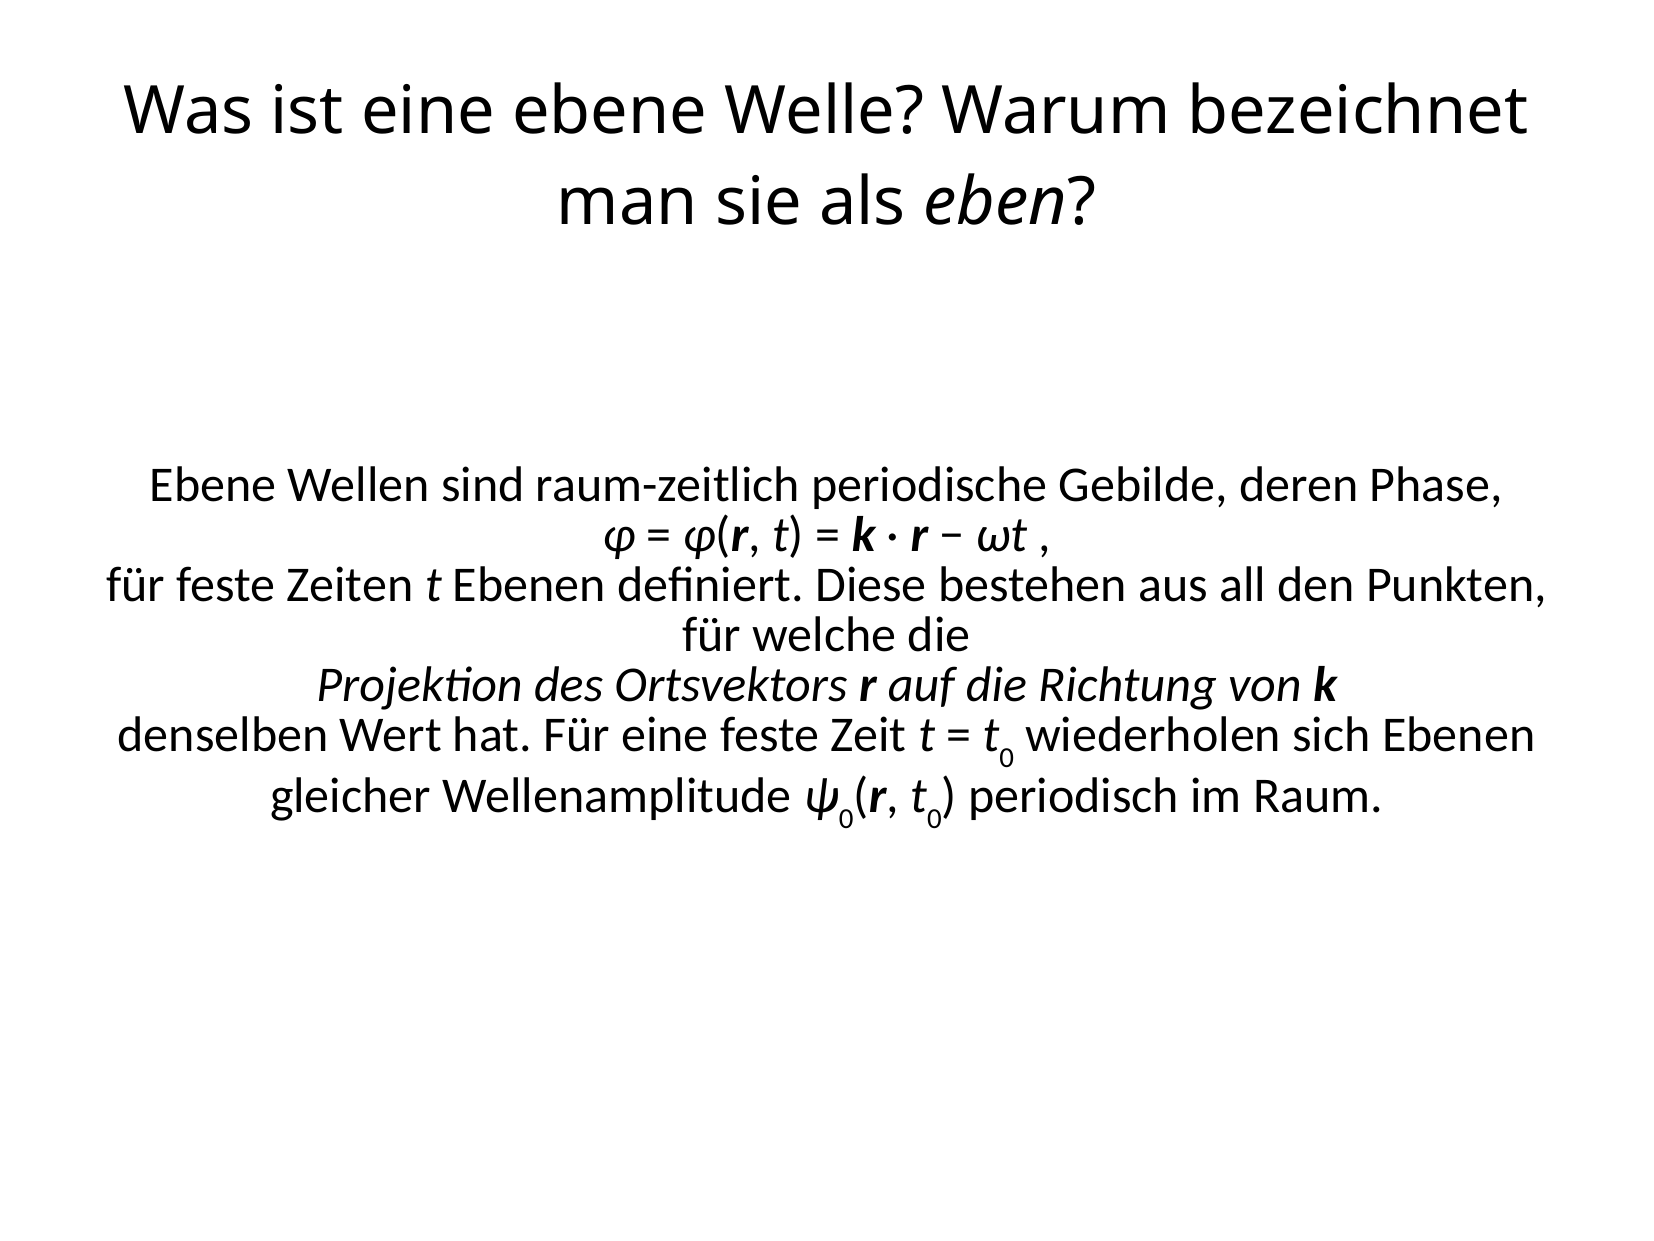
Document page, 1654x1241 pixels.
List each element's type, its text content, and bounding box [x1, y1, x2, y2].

subtitle Ebene Wellen sind raum-zeitlich periodische Gebilde, deren Phase, φ = φ(r, t) = k · r − ωt , für feste Zeiten t Ebenen definiert. Diese bestehen aus all den Punkten, für welche die Projektion des Ortsvektors r auf die Richtung von k denselben Wert hat. Für eine feste Zeit t = t0 wiederholen sich Ebenen gleicher Wellenamplitude ψ0(r, t0) periodisch im Raum. [82, 290, 1571, 1010]
title Was ist eine ebene Welle? Warum bezeichnet man sie als eben? [82, 49, 1571, 257]
